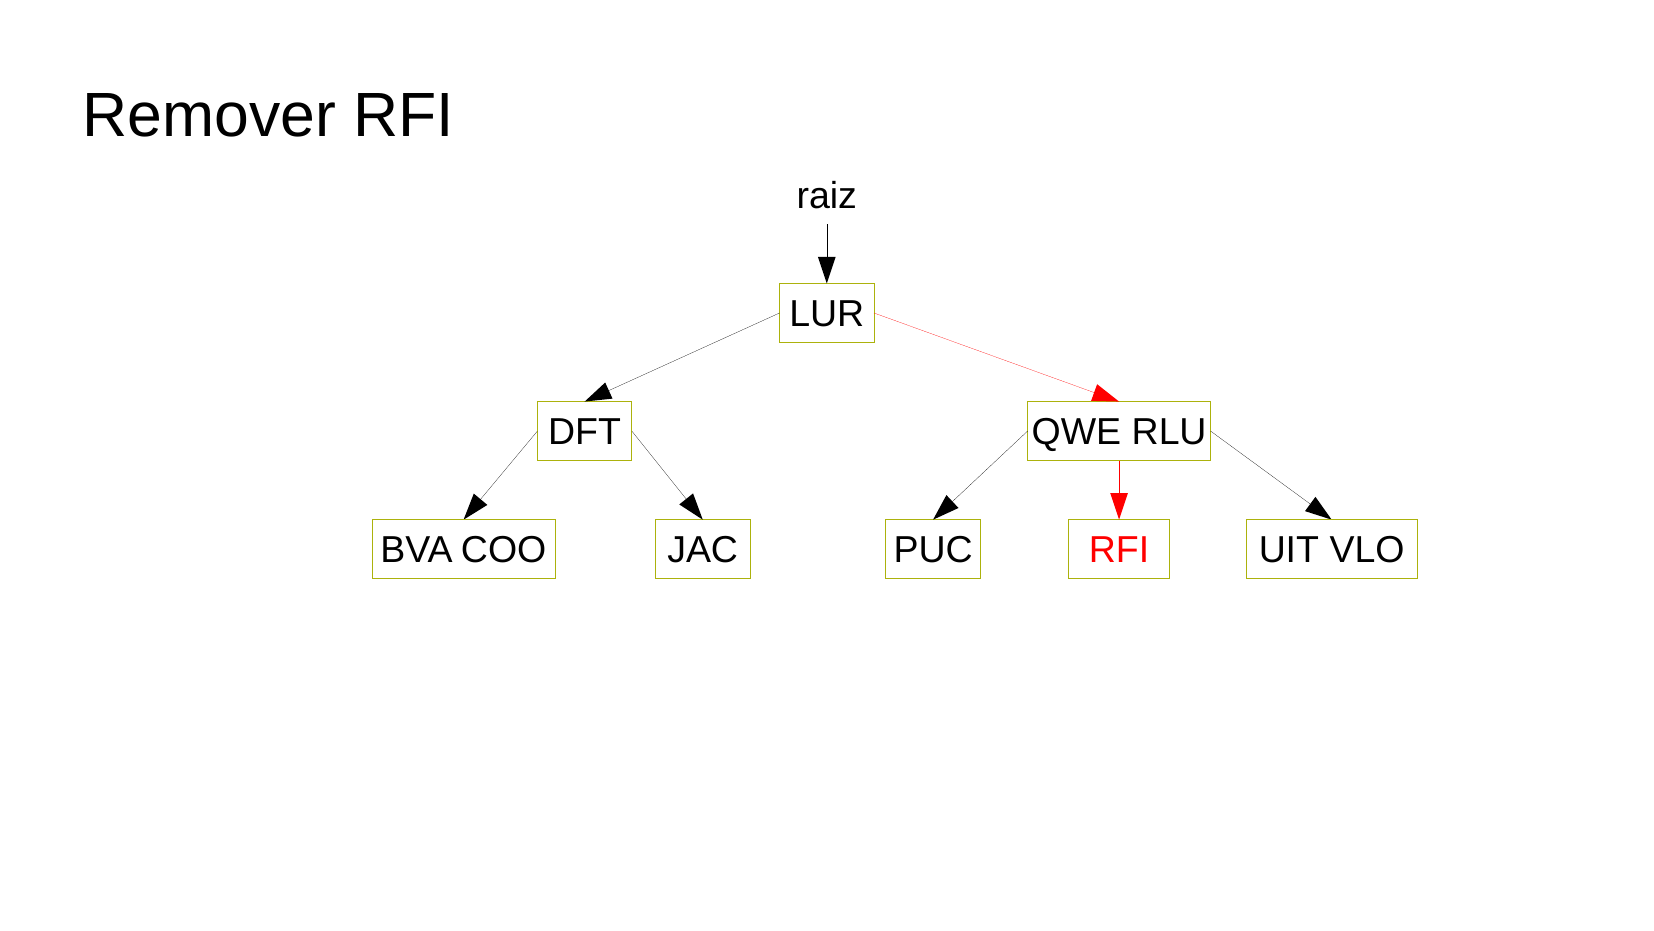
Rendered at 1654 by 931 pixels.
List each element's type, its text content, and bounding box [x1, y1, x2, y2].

text_box QWE RLU [1027, 401, 1211, 461]
text_box raiz [781, 167, 872, 225]
text_box PUC [885, 519, 981, 579]
text_box LUR [779, 283, 875, 343]
text_box JAC [655, 519, 751, 579]
text_box UIT VLO [1246, 519, 1418, 579]
text_box DFT [537, 401, 632, 461]
title Remover RFI [82, 37, 1571, 193]
text_box BVA COO [372, 519, 556, 579]
text_box RFI [1068, 519, 1170, 579]
